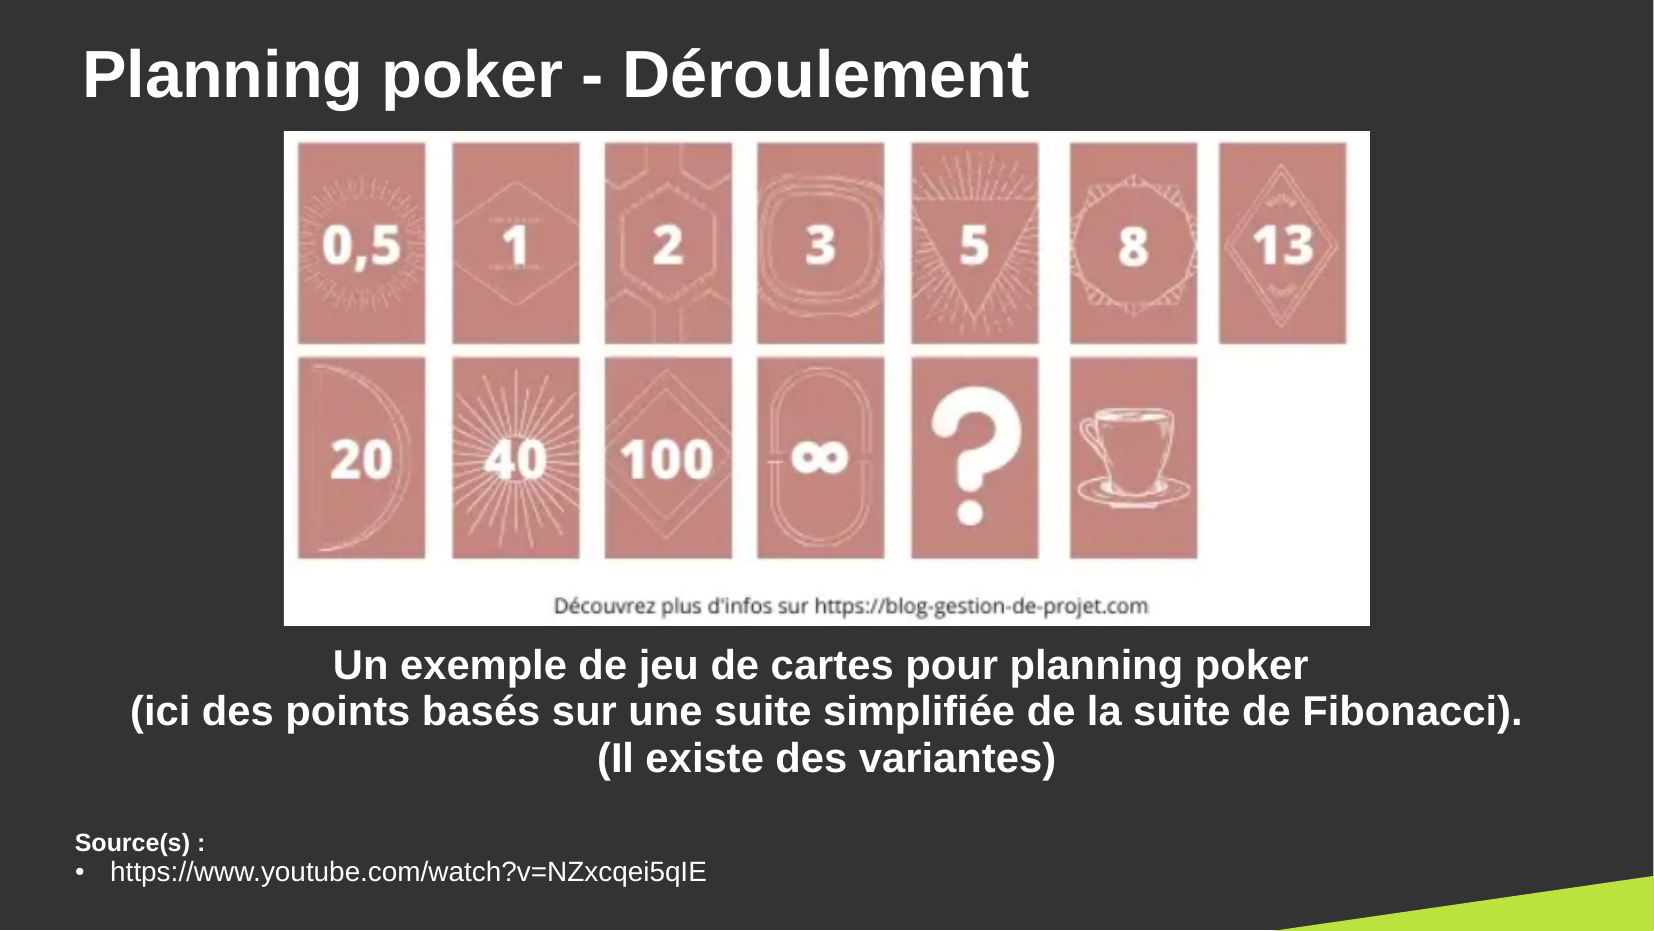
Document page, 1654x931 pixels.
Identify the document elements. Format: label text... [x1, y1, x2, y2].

title Planning poker - Déroulement [82, 37, 1571, 122]
text_box [1271, 875, 1654, 931]
picture [283, 131, 1370, 626]
title Un exemple de jeu de cartes pour planning poker (ici des points basés sur une suite simplifiée de la suite de Fibonacci). (Il existe des variantes) [31, 641, 1622, 782]
text_box Source(s) : https://www.youtube.com/watch?v=NZxcqei5qIE [60, 821, 1546, 921]
